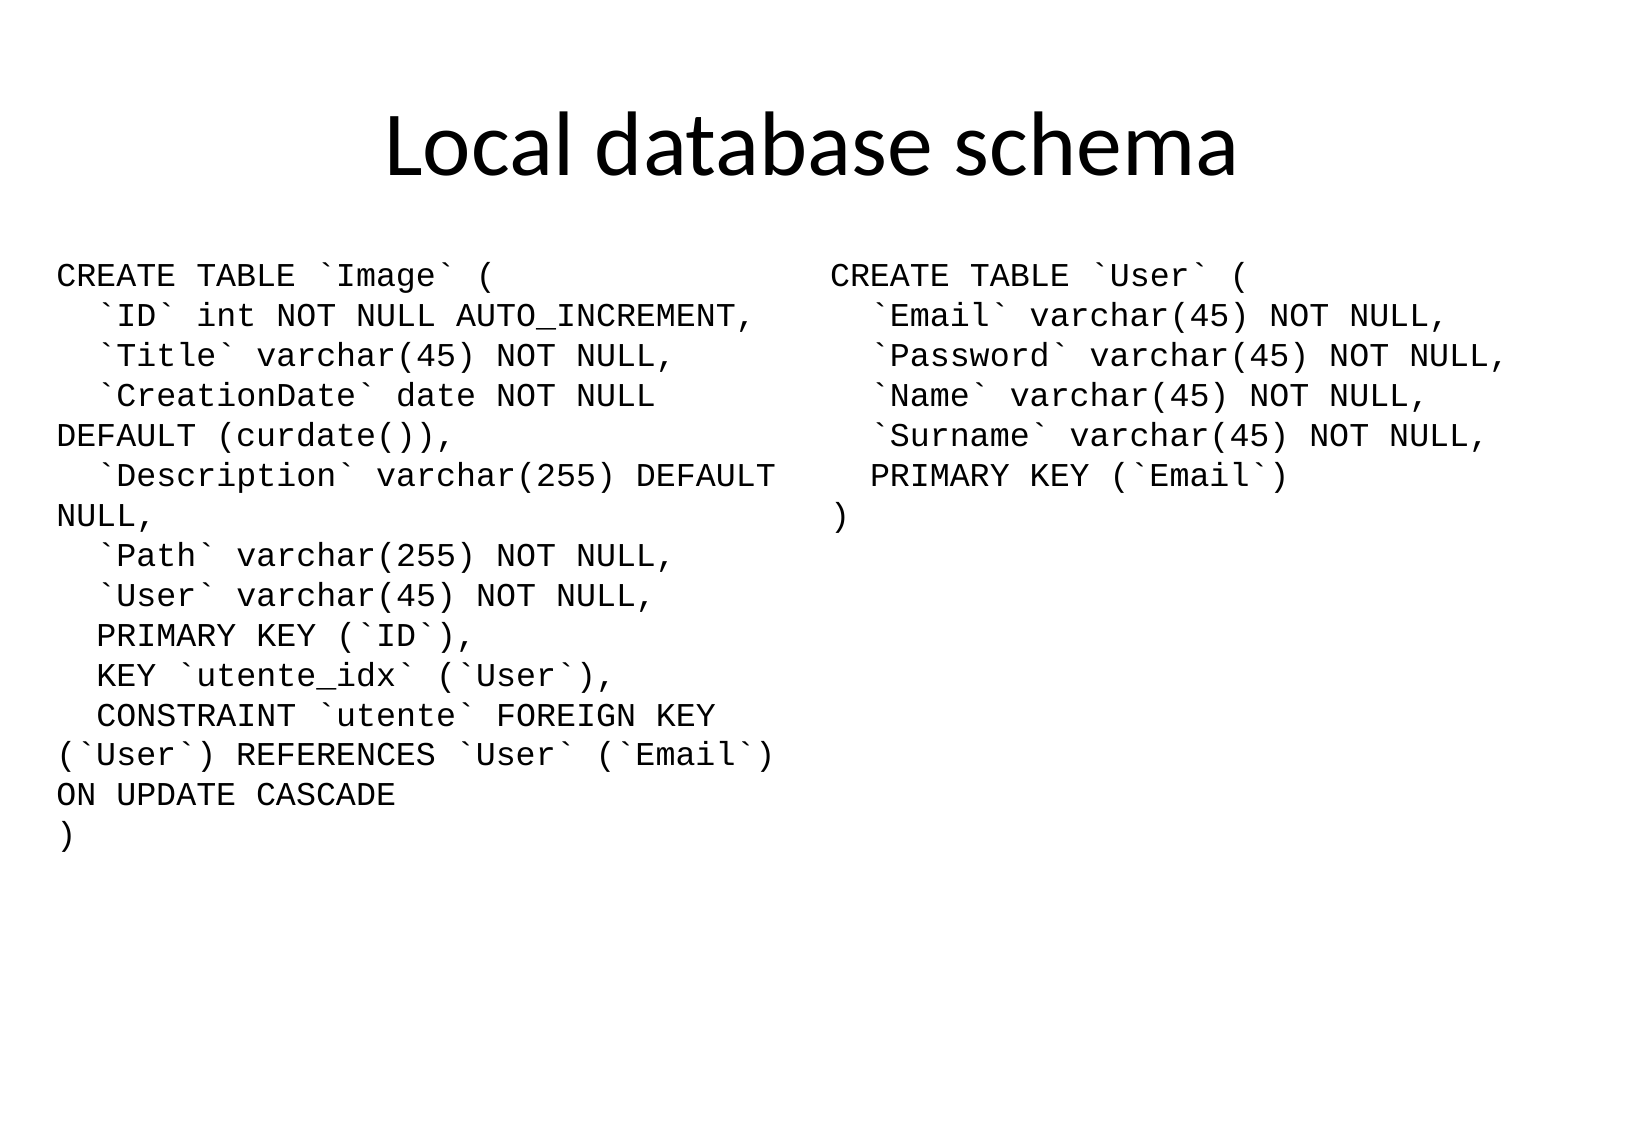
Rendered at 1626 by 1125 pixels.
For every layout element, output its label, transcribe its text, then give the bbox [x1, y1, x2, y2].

list CREATE TABLE `Image` ( `ID` int NOT NULL AUTO_INCREMENT, `Title` varchar(45) NOT NULL, `CreationDate` date NOT NULL DEFAULT (curdate()), `Description` varchar(255) DEFAULT NULL, `Path` varchar(255) NOT NULL, `User` varchar(45) NOT NULL, PRIMARY KEY (`ID`), KEY `utente_idx` (`User`), CONSTRAINT `utente` FOREIGN KEY (`User`) REFERENCES `User` (`Email`) ON UPDATE CASCADE ) [38, 244, 820, 1077]
list CREATE TABLE `User` ( `Email` varchar(45) NOT NULL, `Password` varchar(45) NOT NULL, `Name` varchar(45) NOT NULL, `Surname` varchar(45) NOT NULL, PRIMARY KEY (`Email`) ) [820, 244, 1594, 1077]
title Local database schema [81, 45, 1544, 233]
